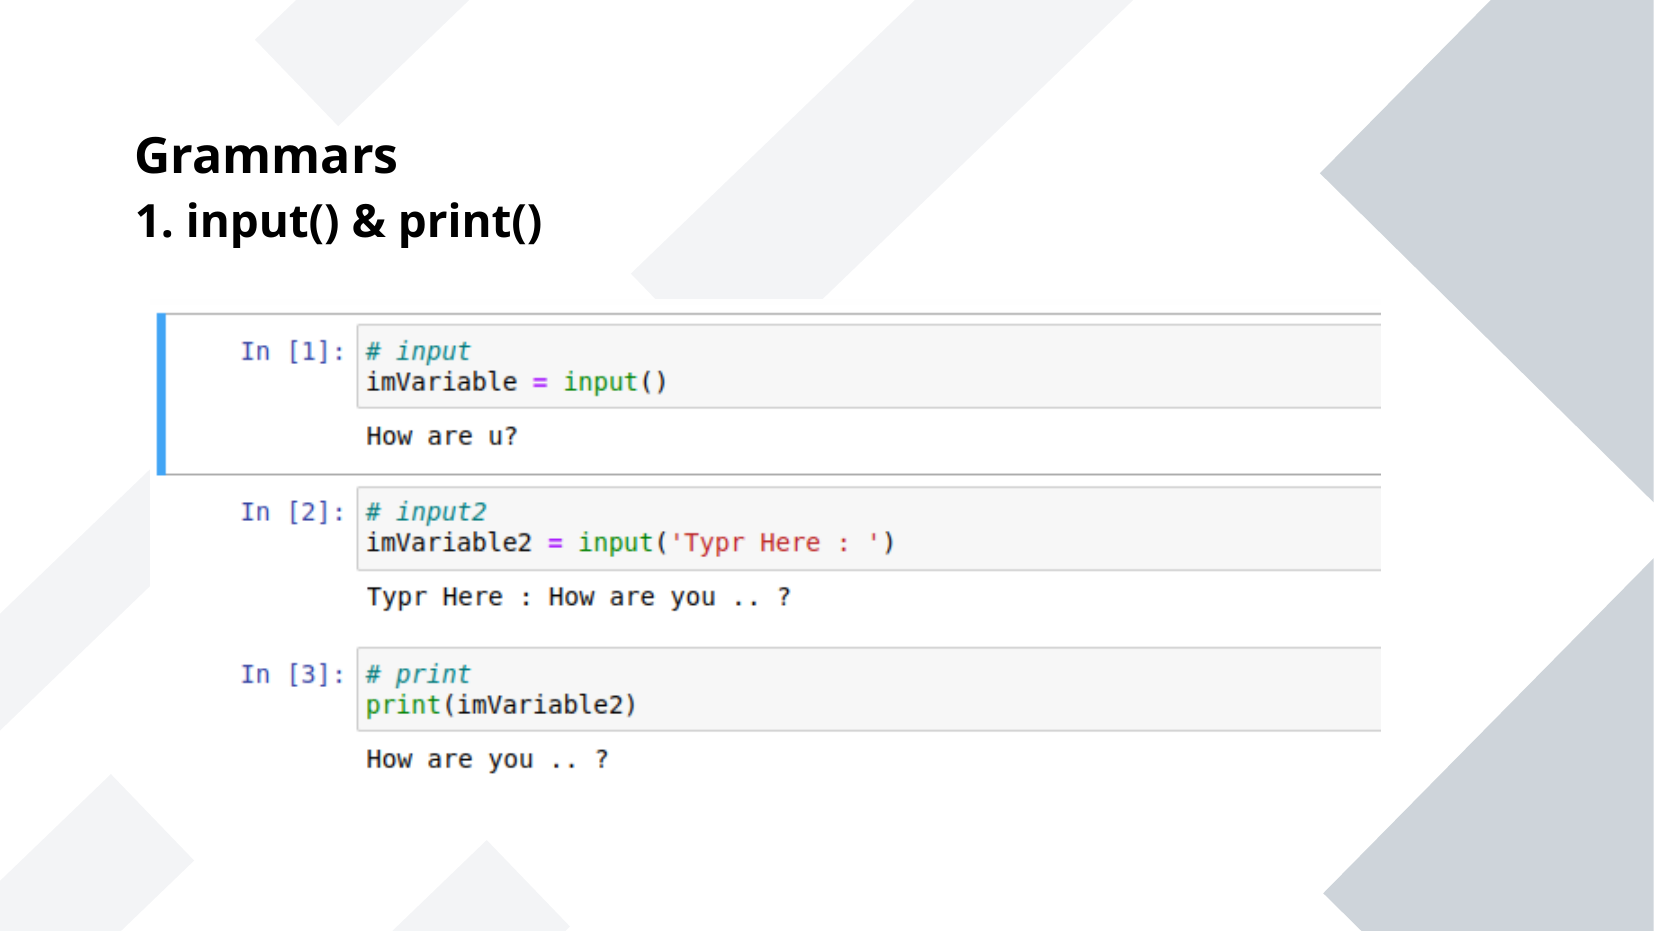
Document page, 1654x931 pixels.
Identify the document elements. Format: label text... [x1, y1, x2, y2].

text_box Grammars 1. input() & print() [120, 112, 1163, 239]
picture [150, 299, 1381, 788]
